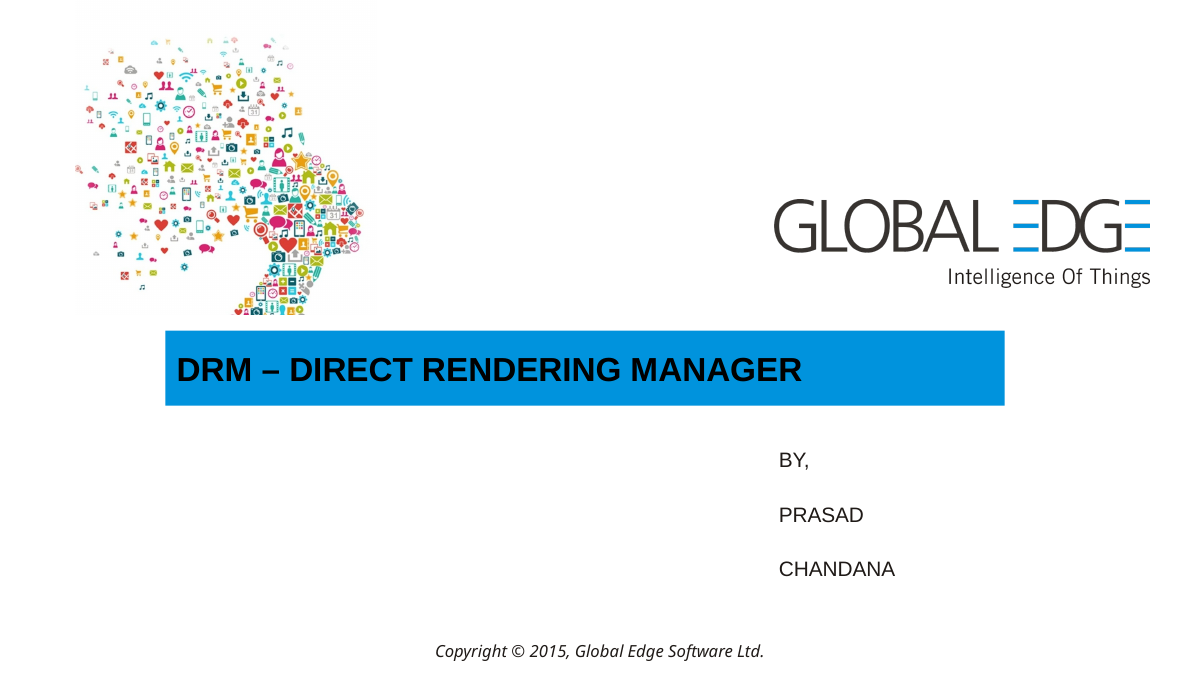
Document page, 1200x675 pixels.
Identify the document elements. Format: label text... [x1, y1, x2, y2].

picture [75, 0, 377, 315]
list BY, PRASAD CHANDANA [696, 425, 1063, 603]
picture [774, 199, 1150, 288]
title DRM – DIRECT RENDERING MANAGER [165, 330, 1005, 406]
